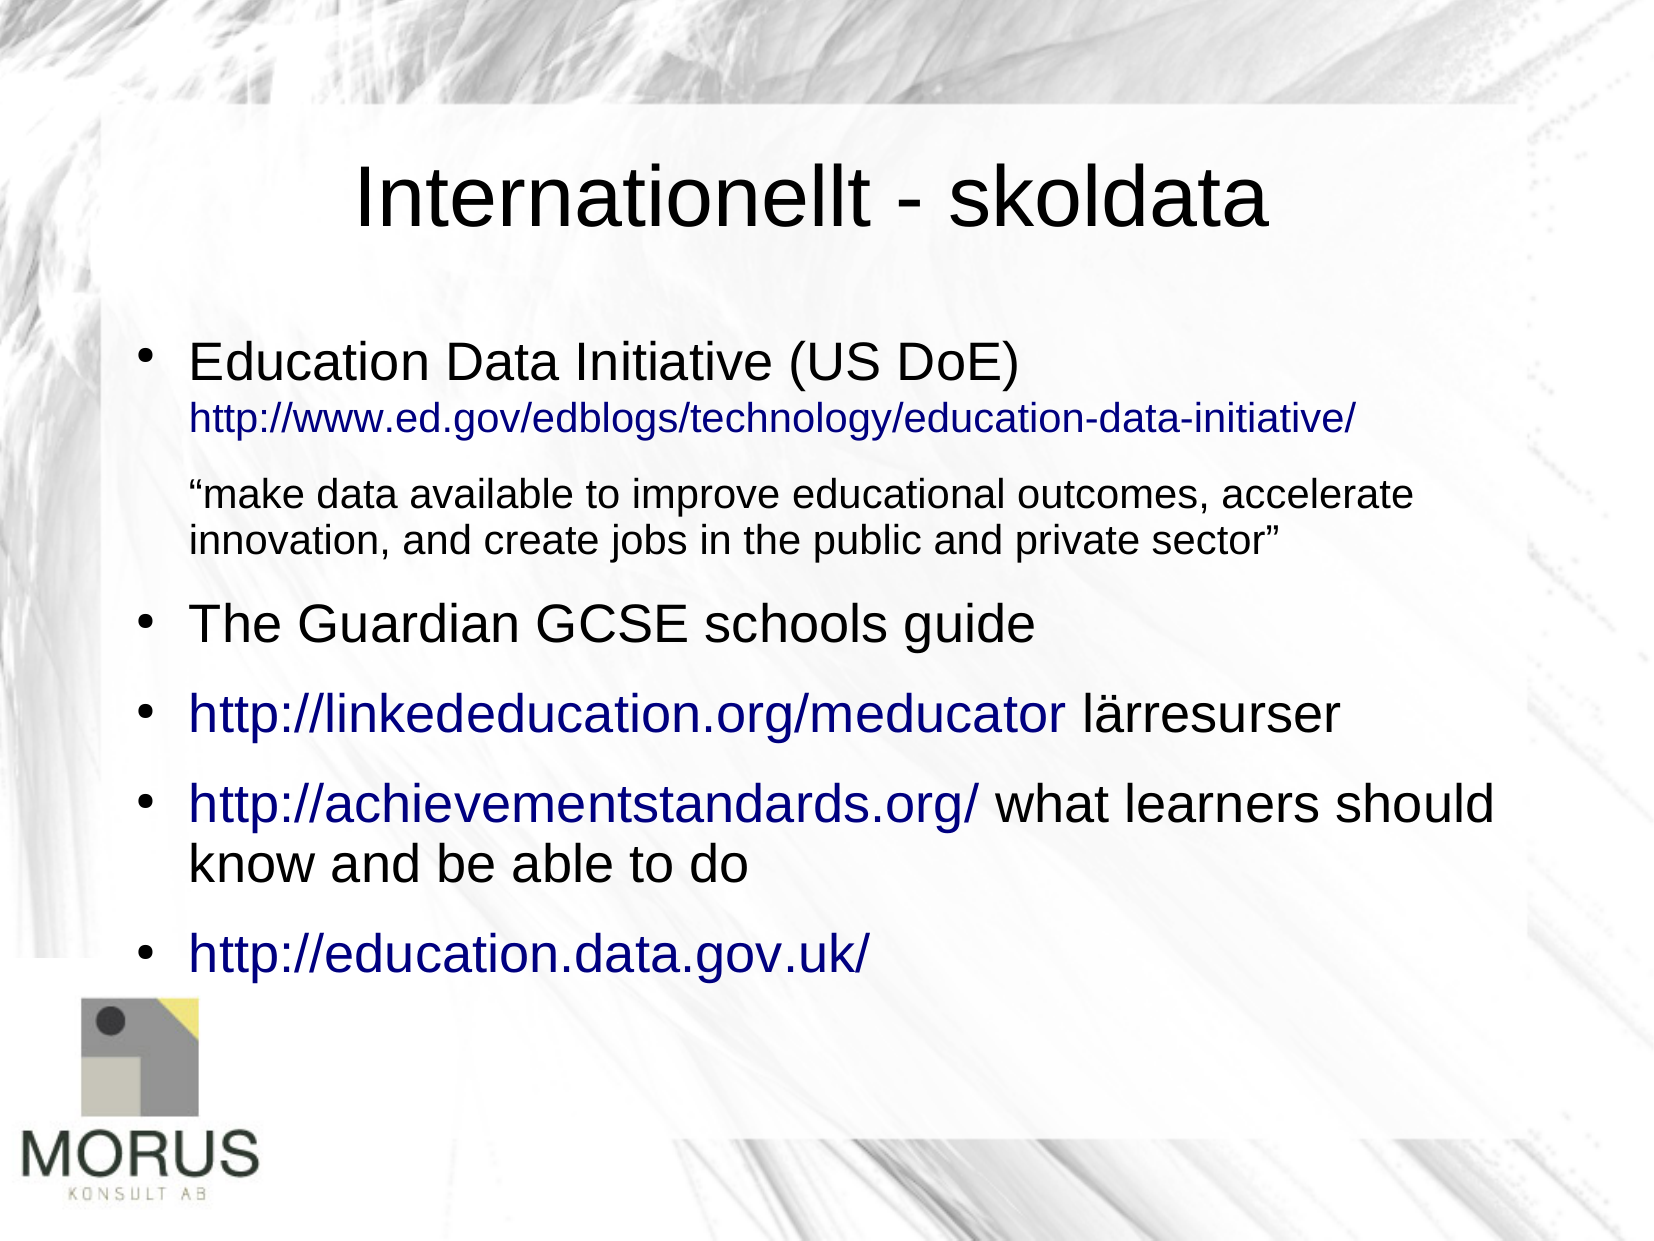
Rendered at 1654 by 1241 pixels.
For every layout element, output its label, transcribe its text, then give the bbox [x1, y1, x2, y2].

list Education Data Initiative (US DoE) http://www.ed.gov/edblogs/technology/education-data-initiative/ “make data available to improve educational outcomes, accelerate innovation, and create jobs in the public and private sector” The Guardian GCSE schools guide http://linkededucation.org/meducator lärresurser http://achievementstandards.org/ what learners should know and be able to do http://education.data.gov.uk/ [118, 319, 1571, 1040]
title Internationellt - skoldata [118, 112, 1506, 281]
picture [0, 0, 1654, 1241]
